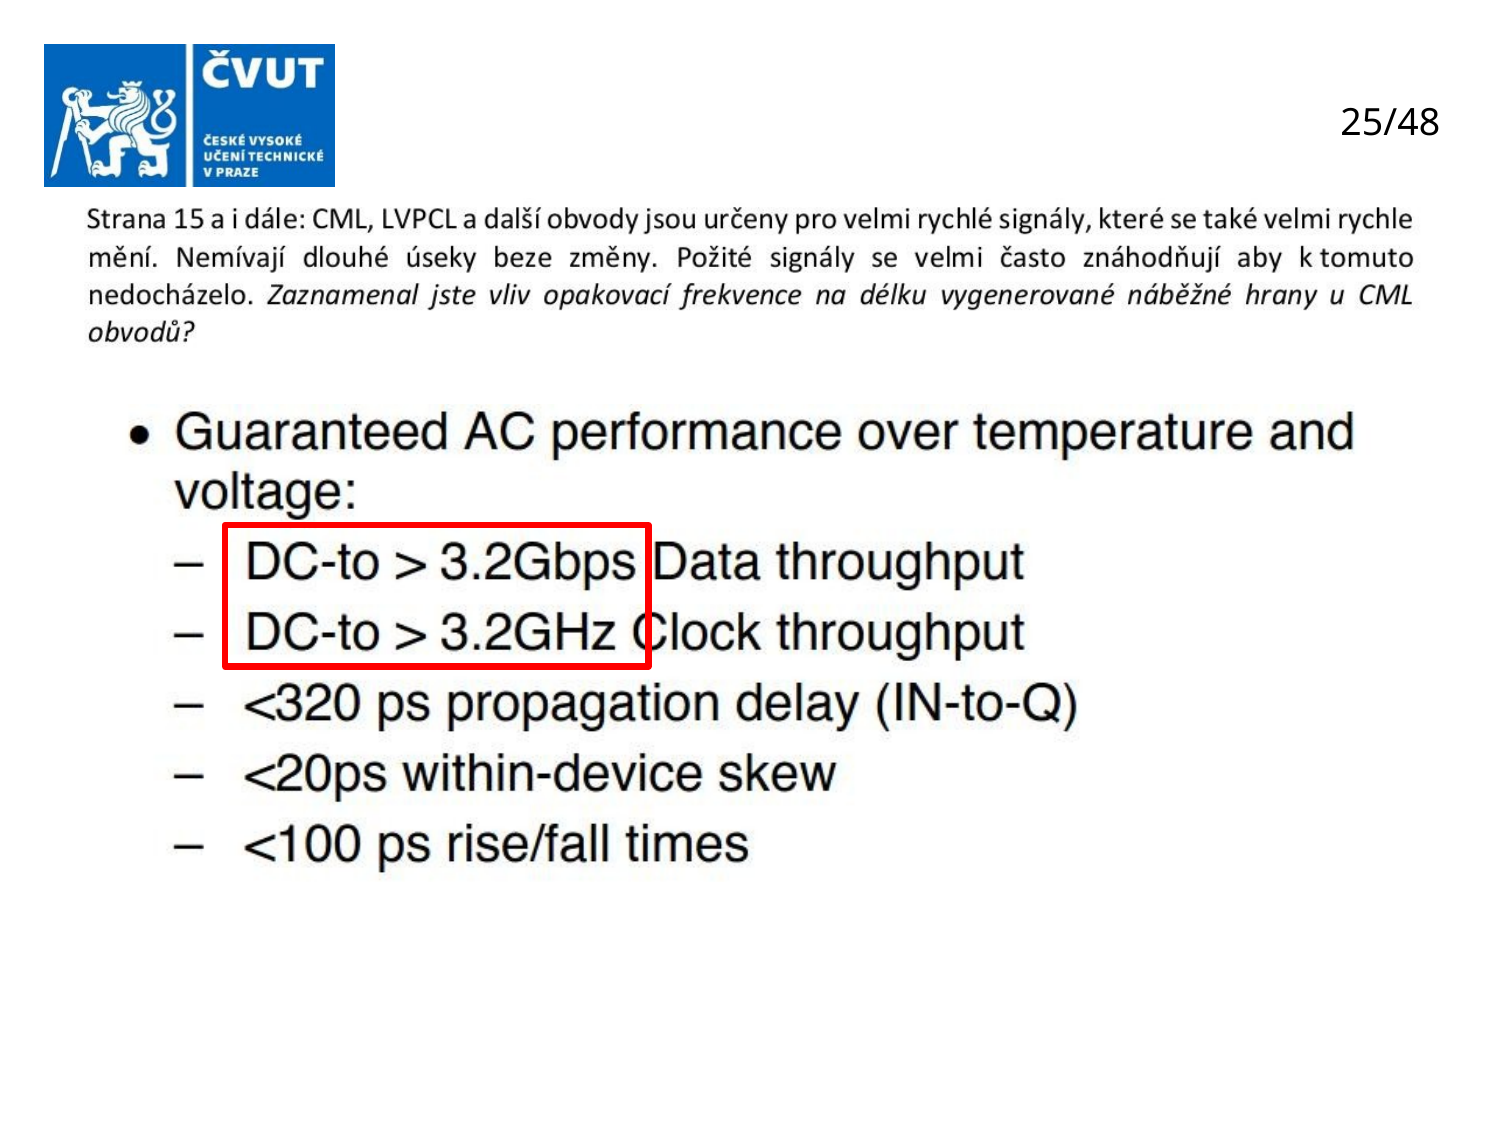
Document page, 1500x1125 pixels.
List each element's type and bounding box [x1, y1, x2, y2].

text_box [15, 354, 1486, 539]
picture [44, 44, 335, 187]
picture [75, 404, 1426, 882]
picture [75, 198, 1426, 354]
